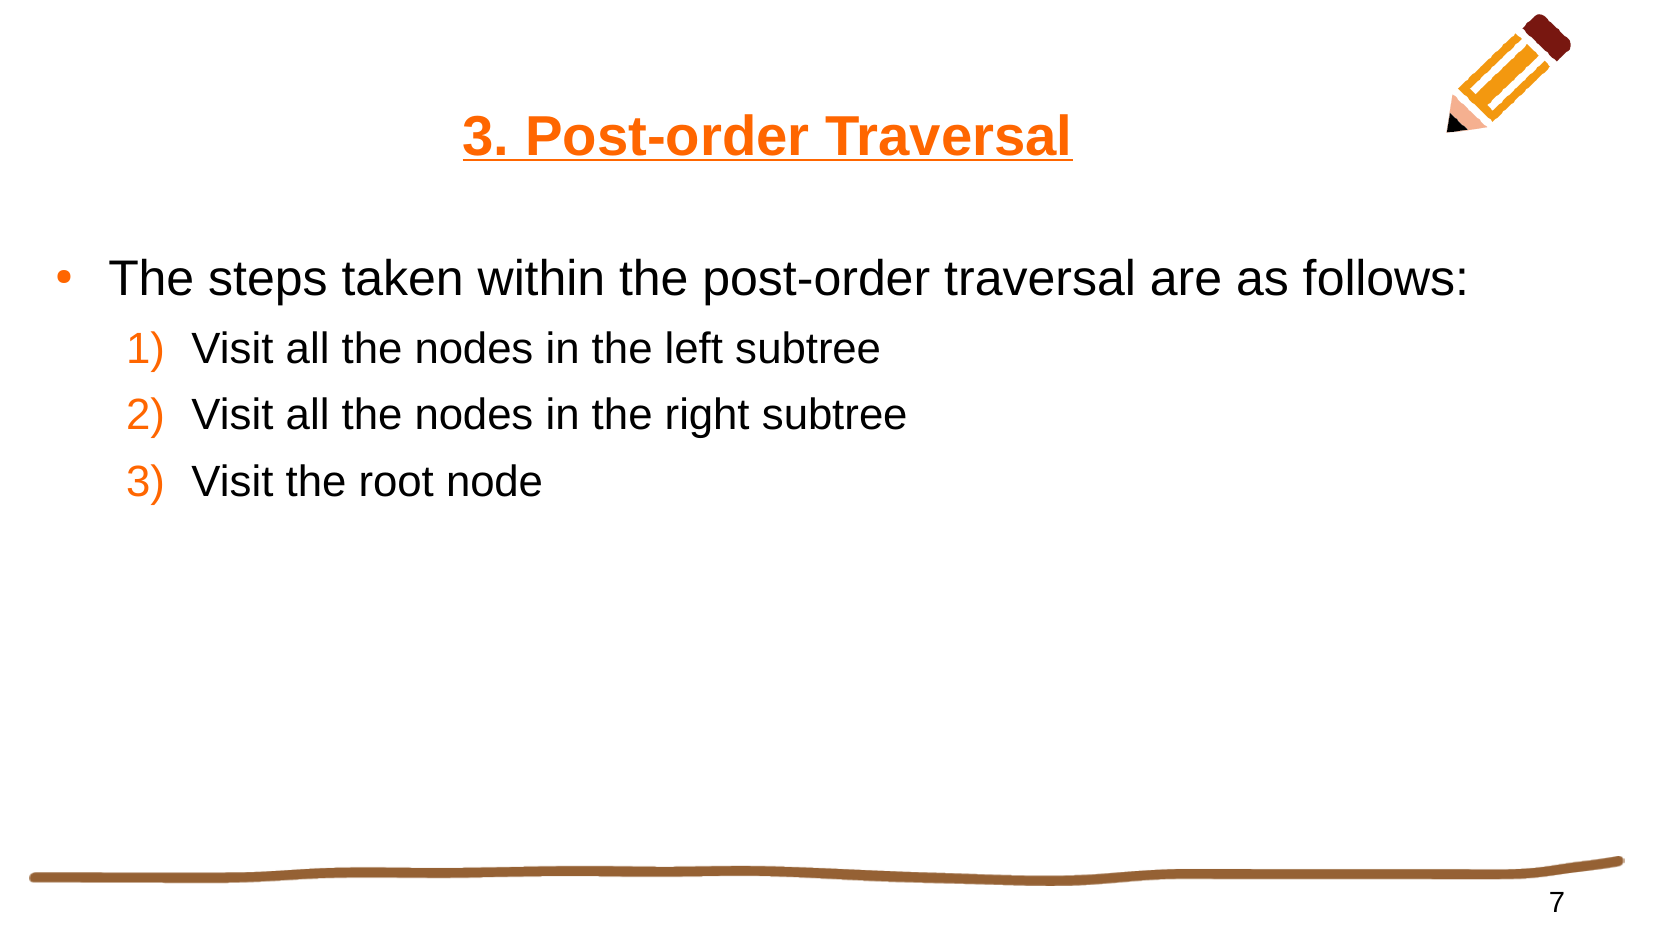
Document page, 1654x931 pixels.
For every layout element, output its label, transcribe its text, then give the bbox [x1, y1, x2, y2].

title 3. Post-order Traversal [88, 84, 1447, 188]
picture [1446, 14, 1571, 133]
picture [29, 856, 37, 886]
list The steps taken within the post-order traversal are as follows: Visit all the nodes in the left subtree Visit all the nodes in the right subtree Visit the root node [37, 250, 1576, 901]
picture [1576, 856, 1625, 886]
